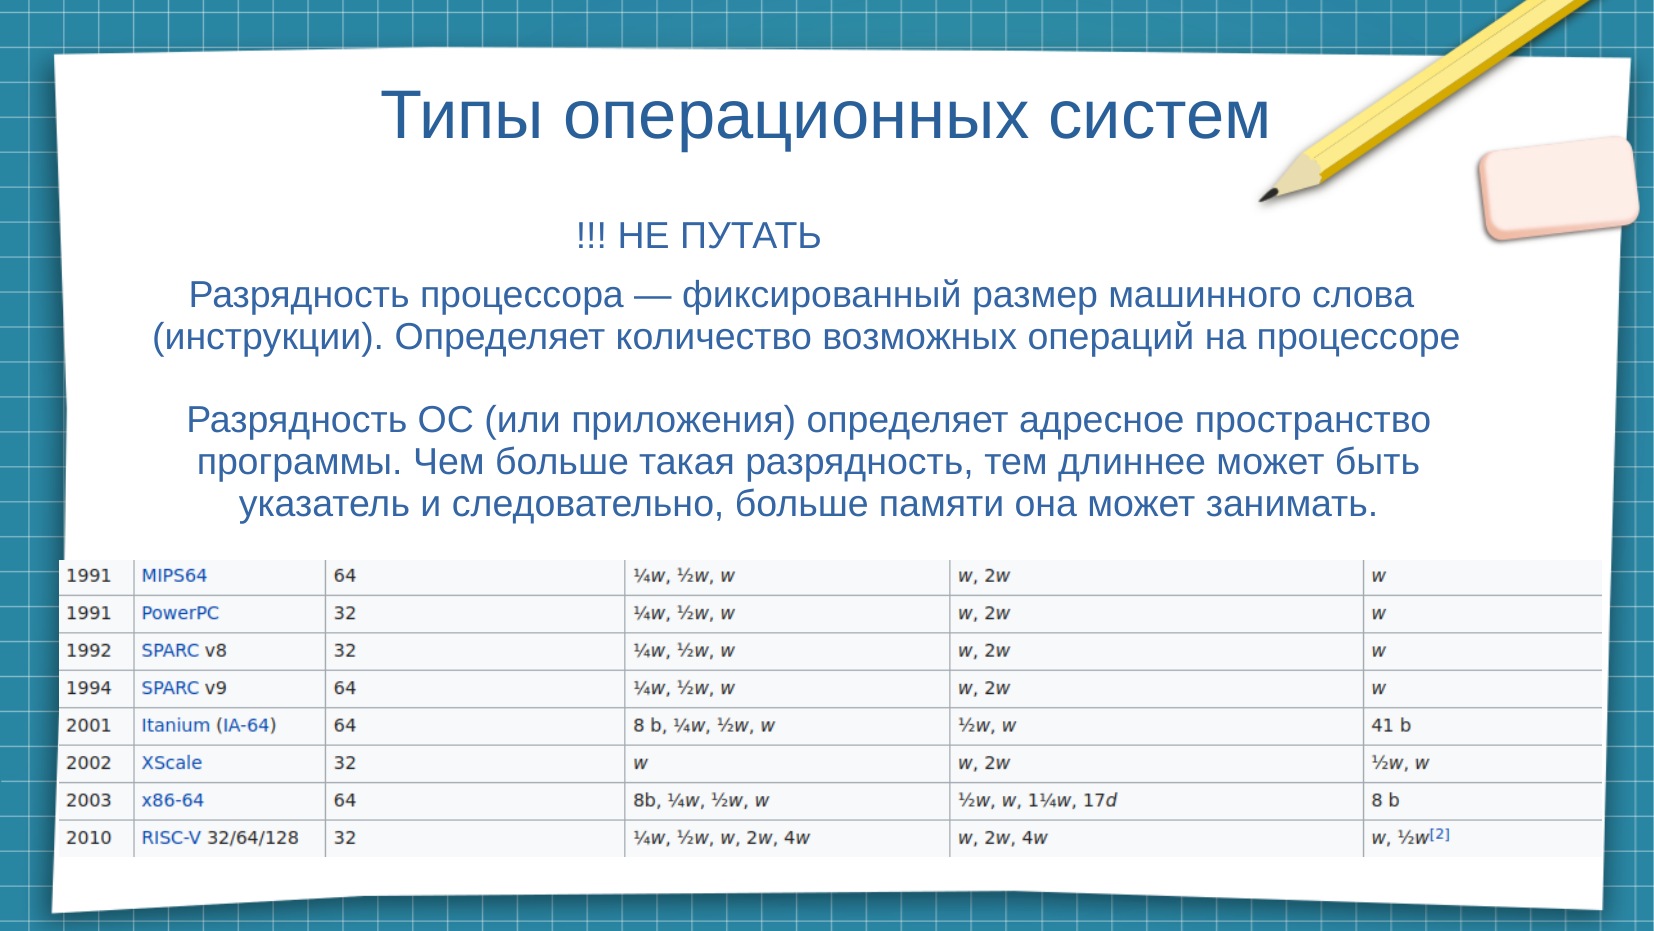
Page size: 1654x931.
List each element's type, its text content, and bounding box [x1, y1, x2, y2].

text_box Разрядность ОС (или приложения) определяет адресное пространство программы. Чем больше такая разрядность, тем длиннее может быть указатель и следовательно, больше памяти она может занимать. [171, 390, 1447, 532]
picture [0, 0, 1654, 931]
text_box !!! НЕ ПУТАТЬ [561, 206, 838, 264]
title Типы операционных систем [82, 37, 1571, 193]
text_box Разрядность процессора — фиксированный размер машинного слова (инструкции). Определяет количество возможных операций на процессоре [137, 265, 1477, 365]
